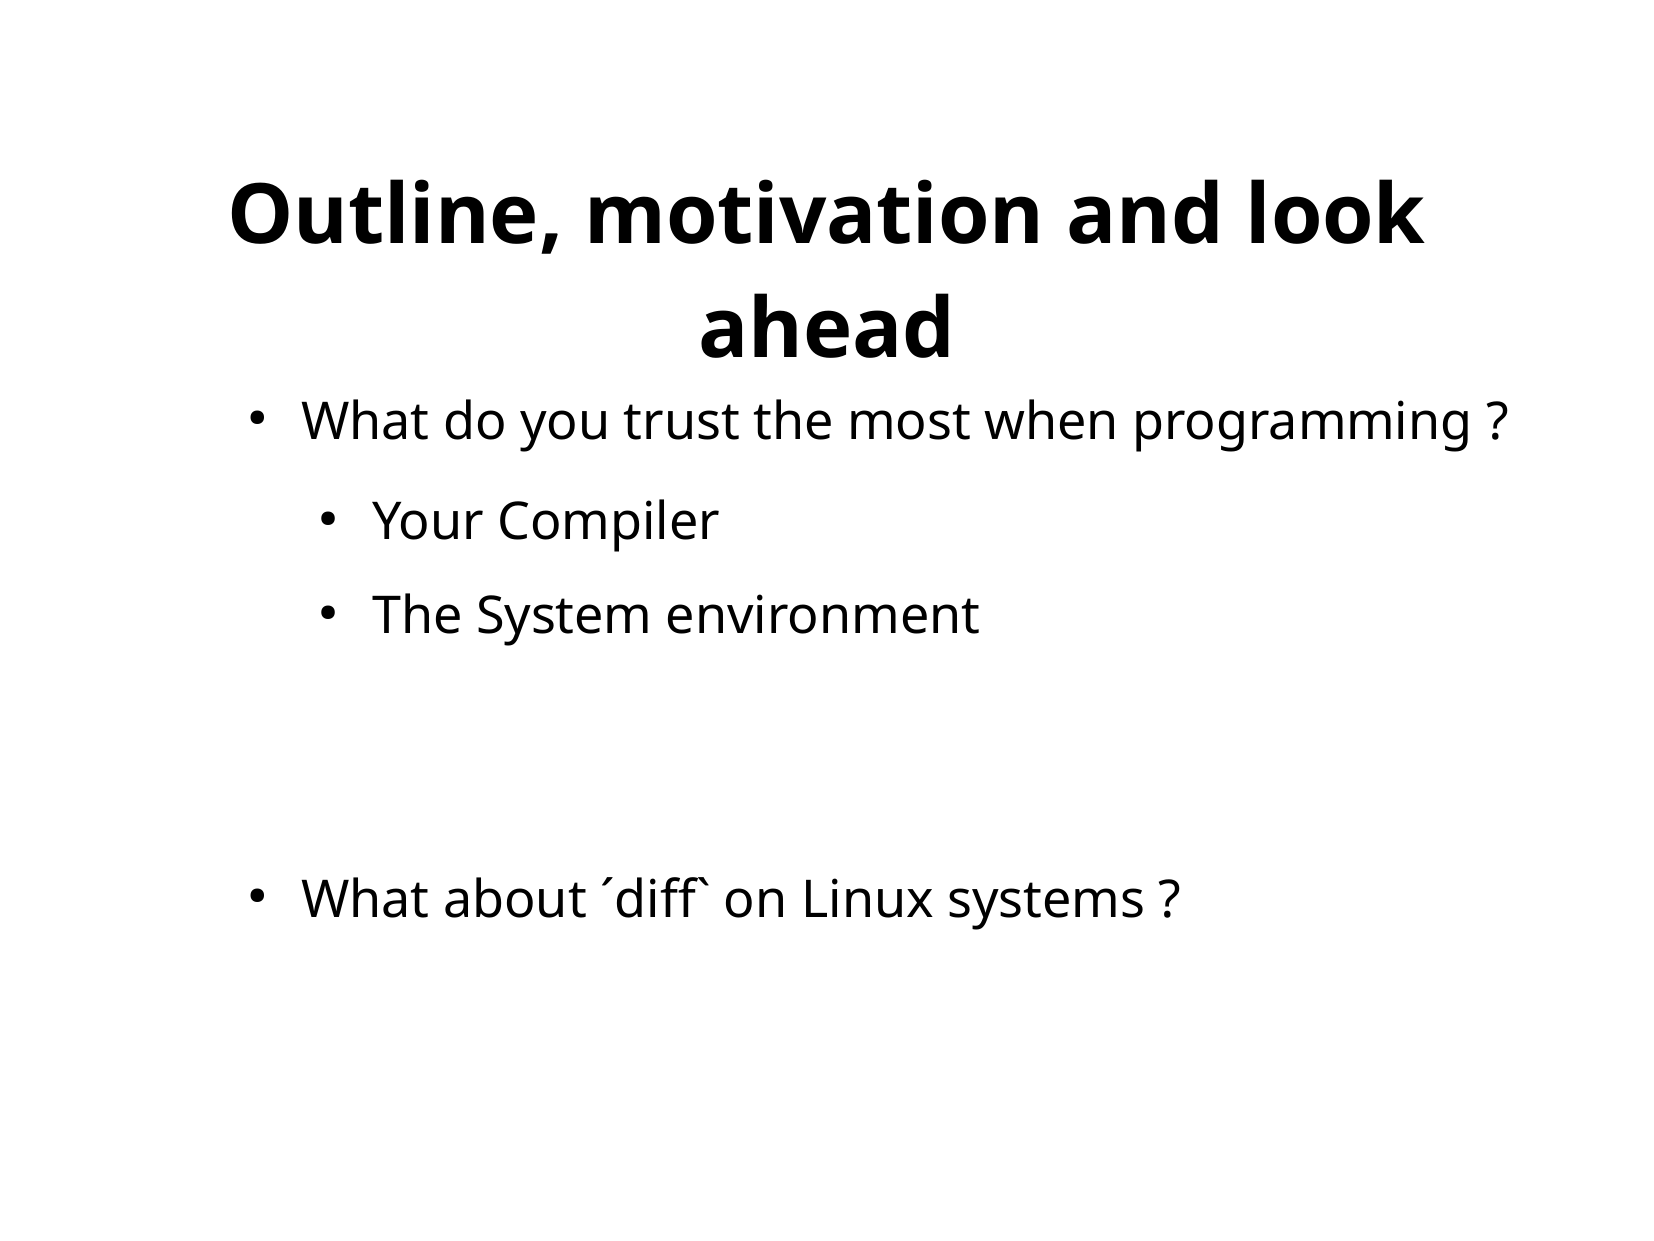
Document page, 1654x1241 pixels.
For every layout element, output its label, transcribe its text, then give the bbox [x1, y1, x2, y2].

list What do you trust the most when programming ? Your Compiler The System environment What about ´diff` on Linux systems ? [230, 383, 1589, 1114]
text_box Outline, motivation and look ahead [118, 147, 1536, 263]
